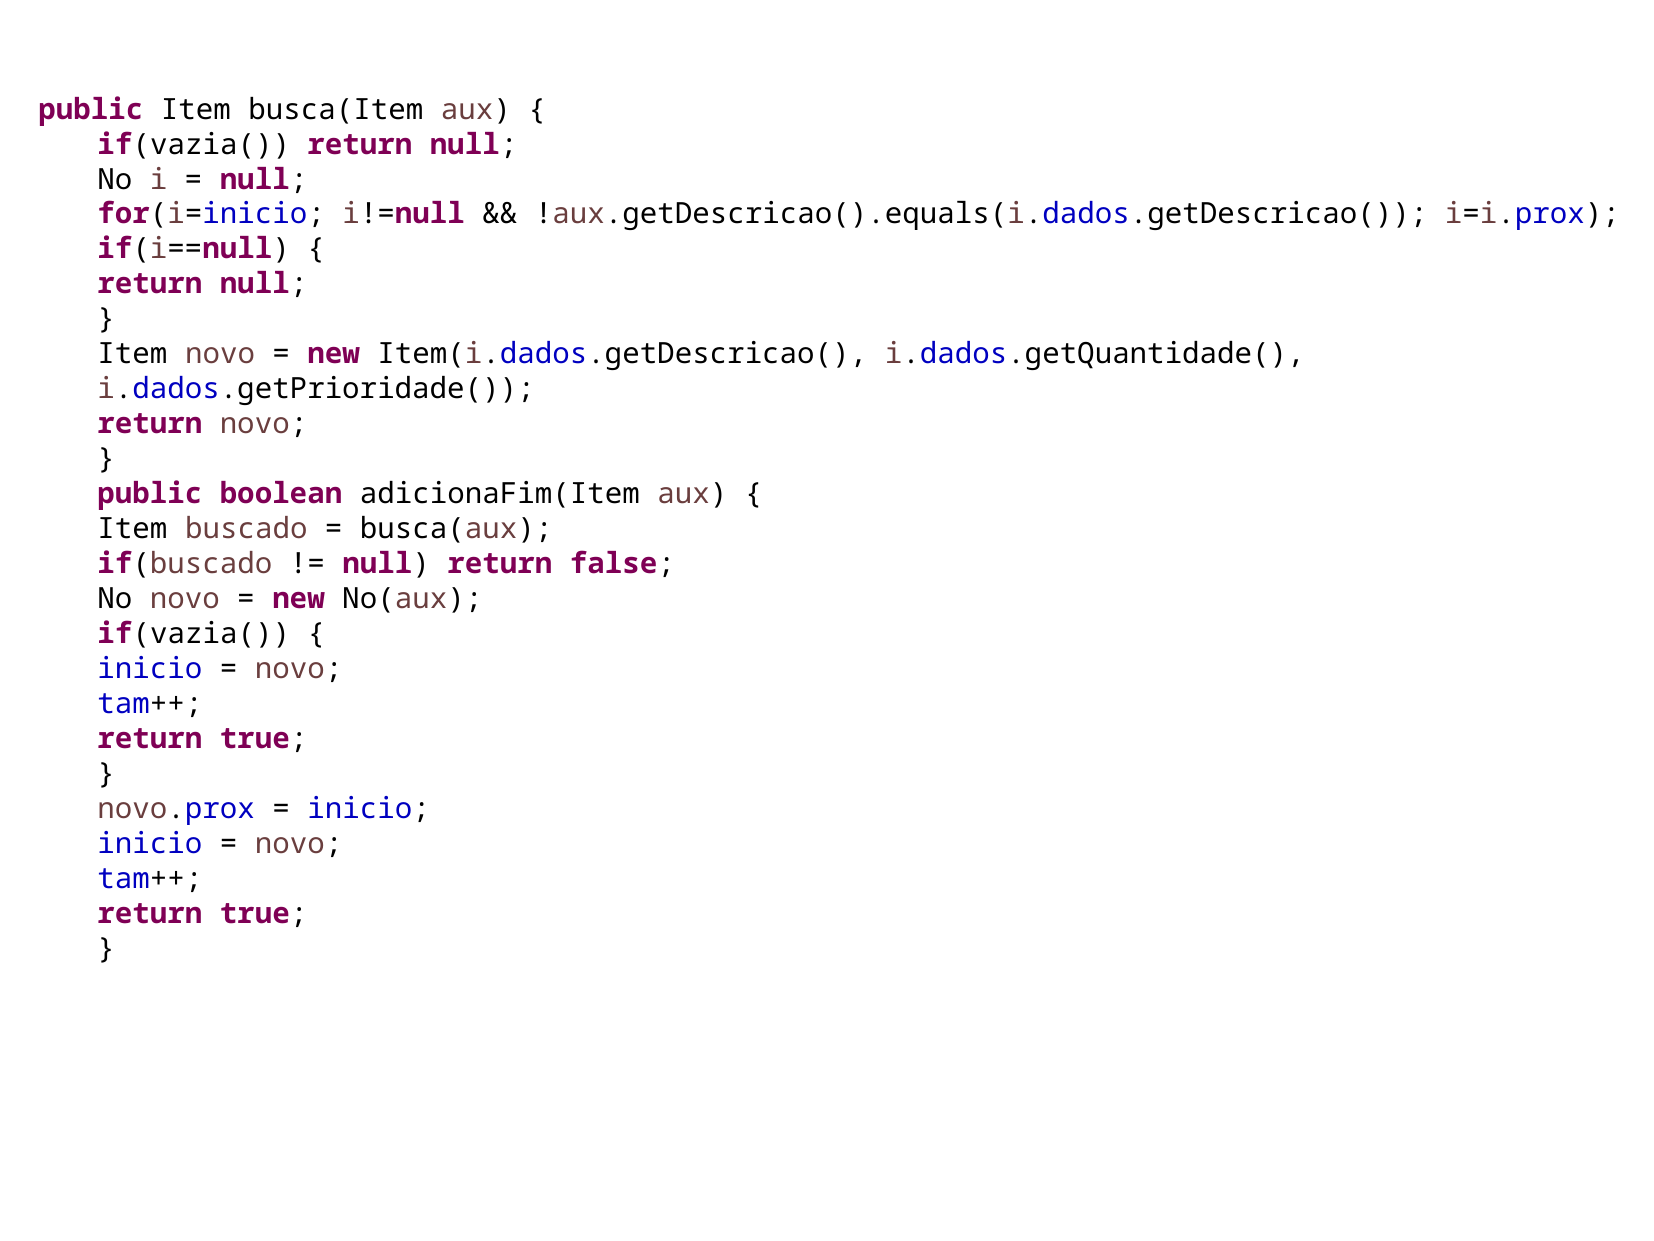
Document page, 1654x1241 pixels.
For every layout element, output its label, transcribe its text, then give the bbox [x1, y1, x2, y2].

text_box public Item busca(Item aux) { if(vazia()) return null; No i = null; for(i=inicio; i!=null && !aux.getDescricao().equals(i.dados.getDescricao()); i=i.prox); if(i==null) { return null; } Item novo = new Item(i.dados.getDescricao(), i.dados.getQuantidade(), i.dados.getPrioridade()); return novo; } public boolean adicionaFim(Item aux) { Item buscado = busca(aux); if(buscado != null) return false; No novo = new No(aux); if(vazia()) { inicio = novo; tam++; return true; } novo.prox = inicio; inicio = novo; tam++; return true; } [24, 83, 1642, 1146]
